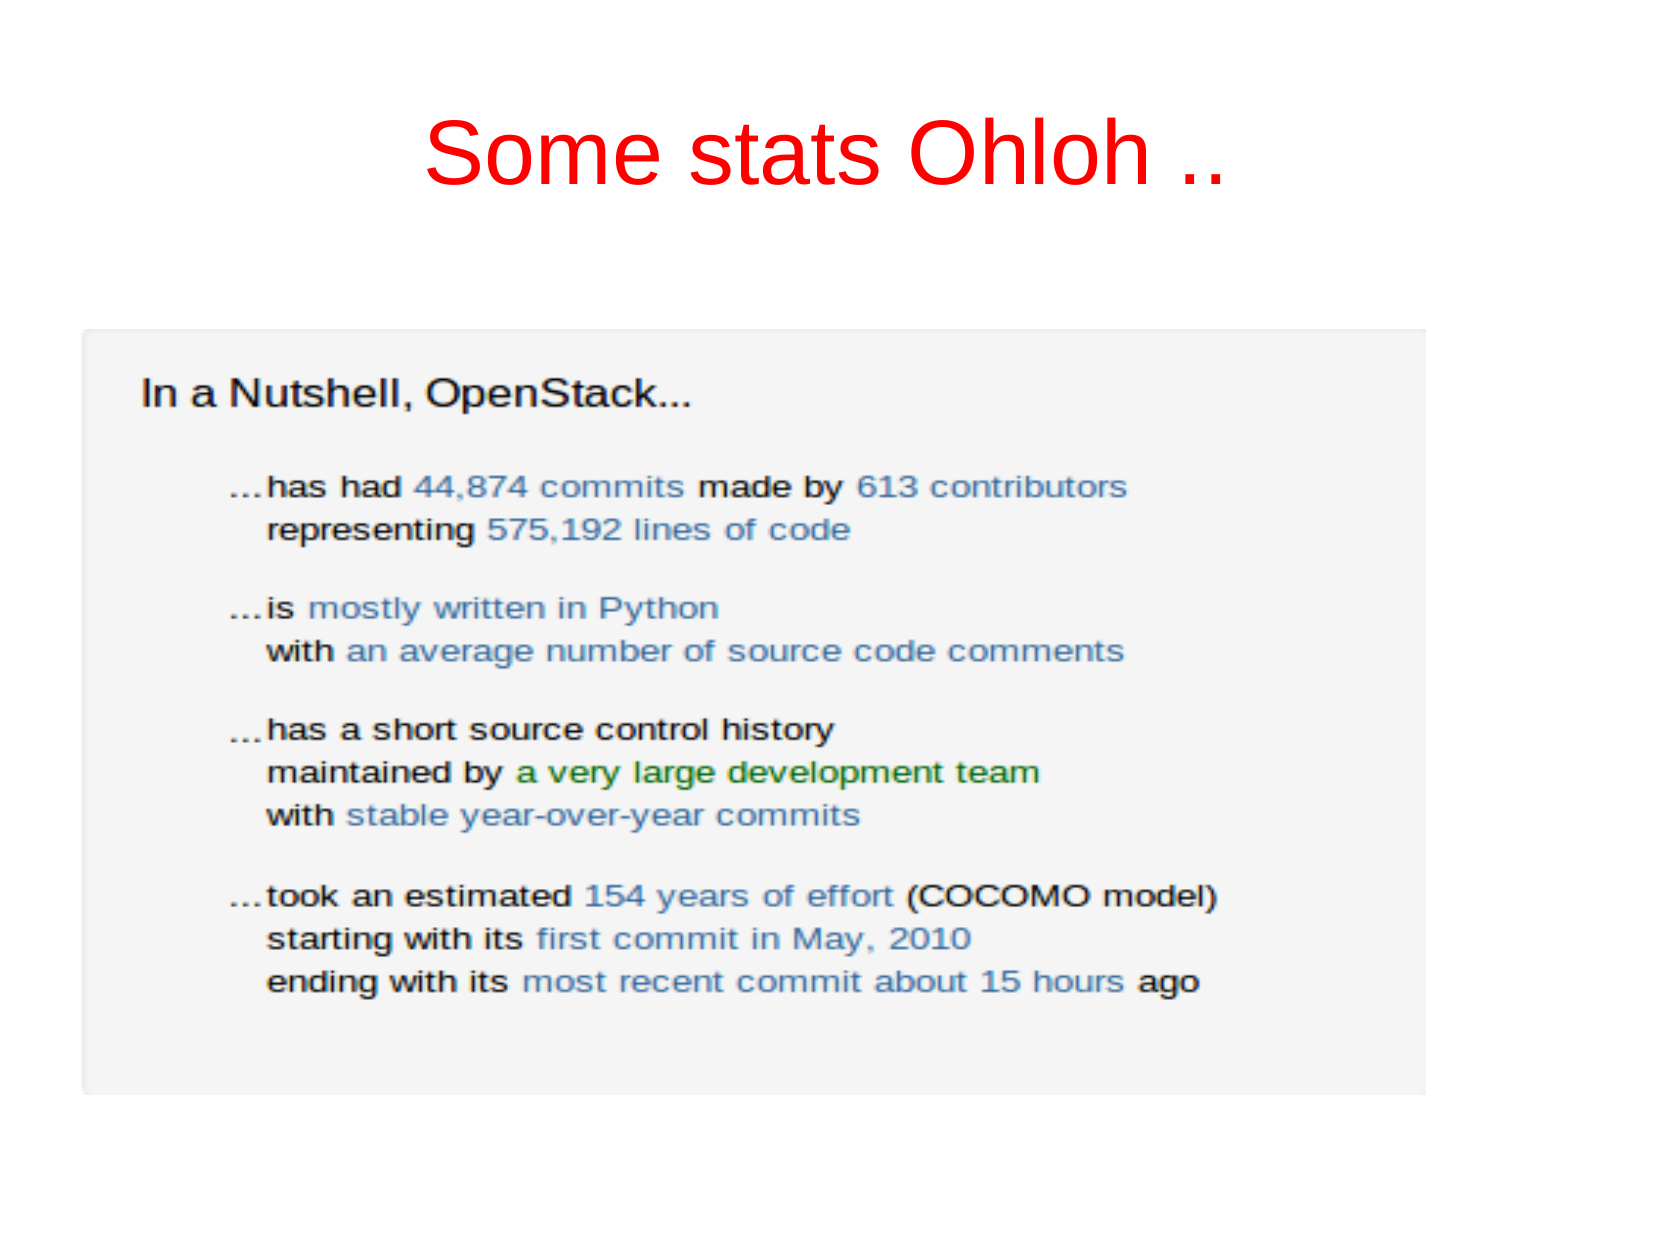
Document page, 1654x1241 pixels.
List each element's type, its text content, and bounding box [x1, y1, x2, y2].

title Some stats Ohloh .. [82, 56, 1571, 250]
picture [71, 329, 1426, 1096]
